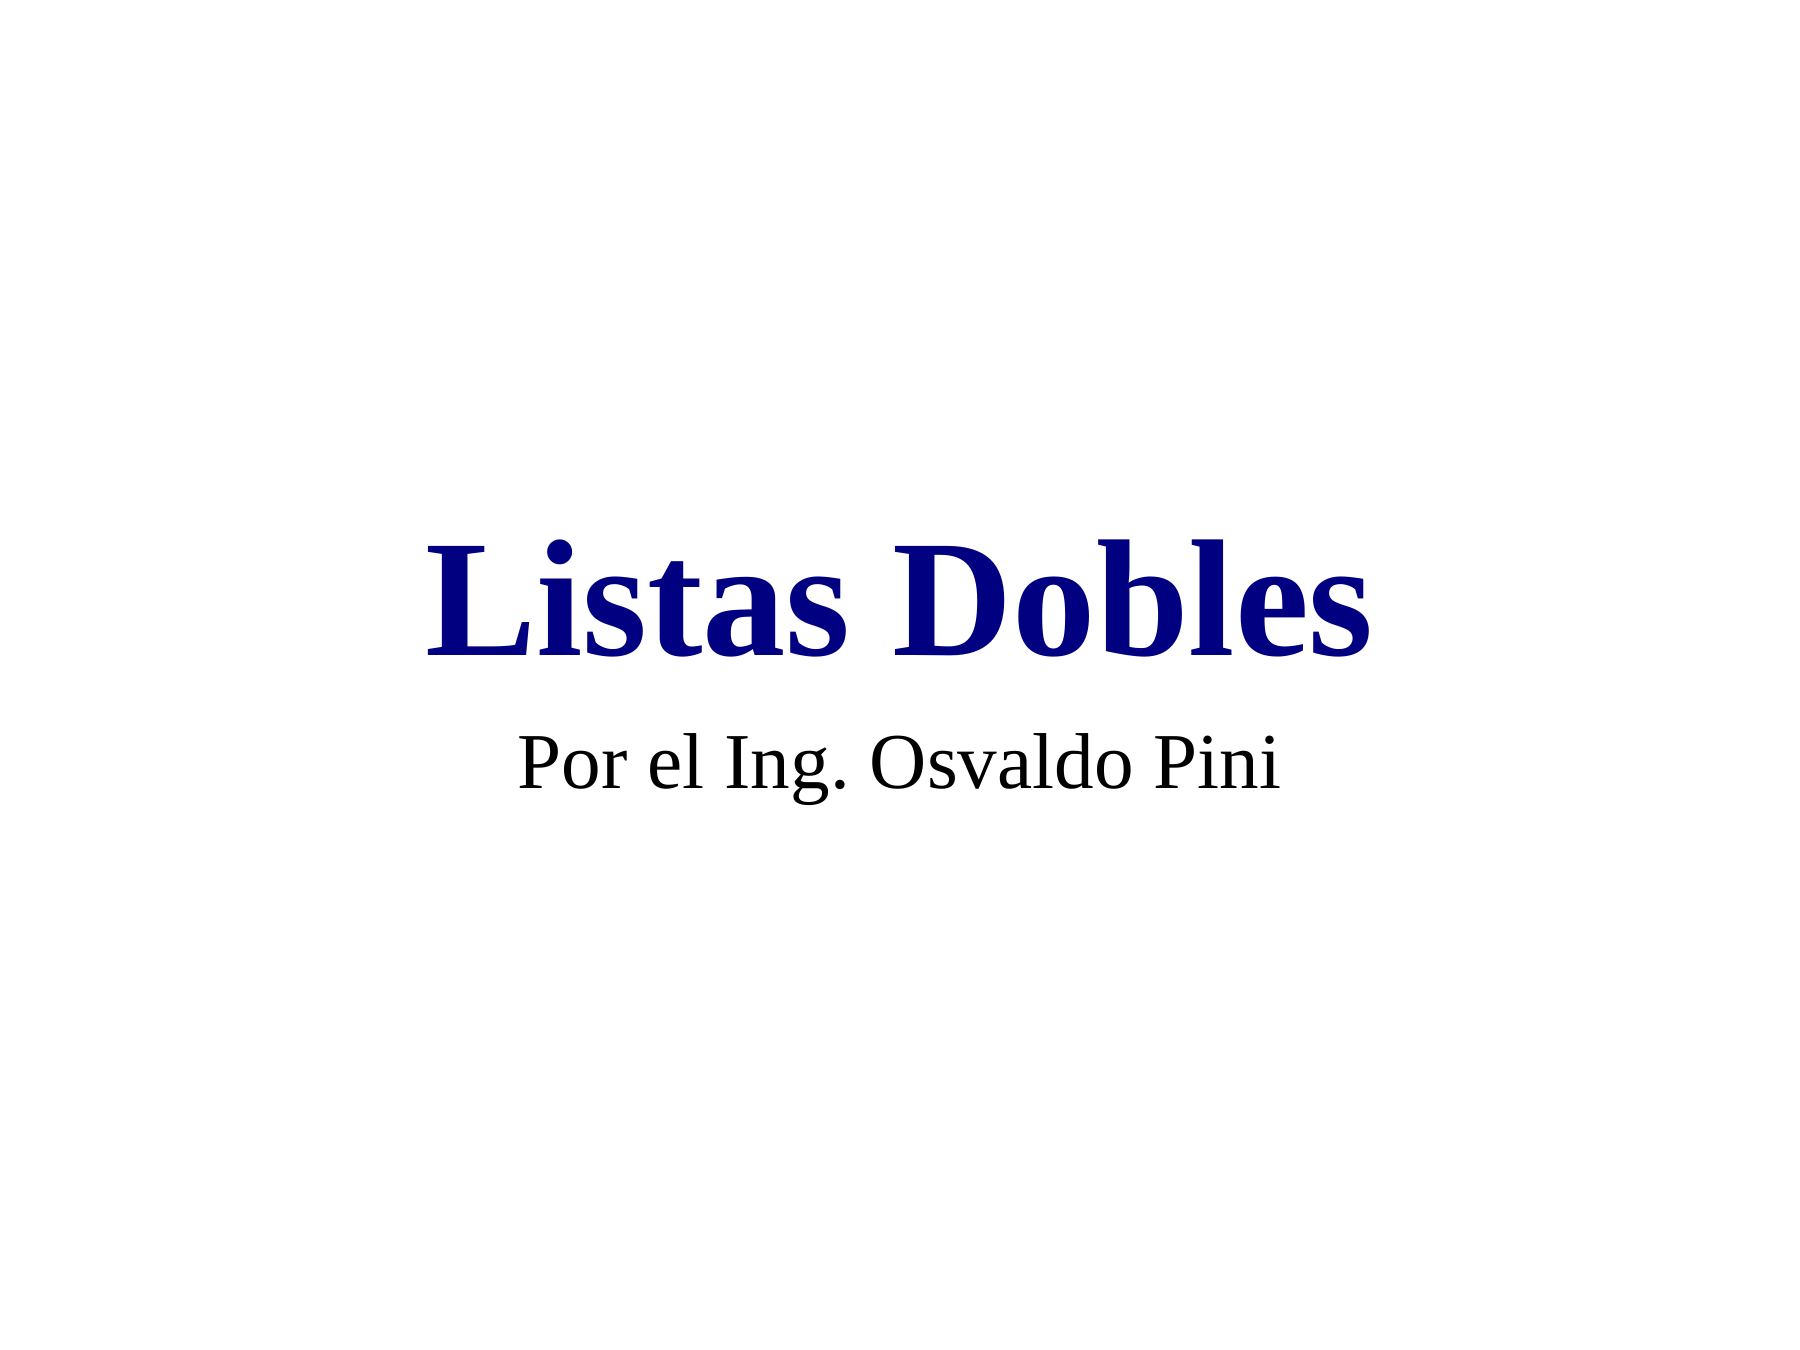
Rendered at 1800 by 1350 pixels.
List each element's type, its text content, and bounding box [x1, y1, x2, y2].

subtitle Listas Dobles Por el Ing. Osvaldo Pini [134, 120, 1666, 1174]
